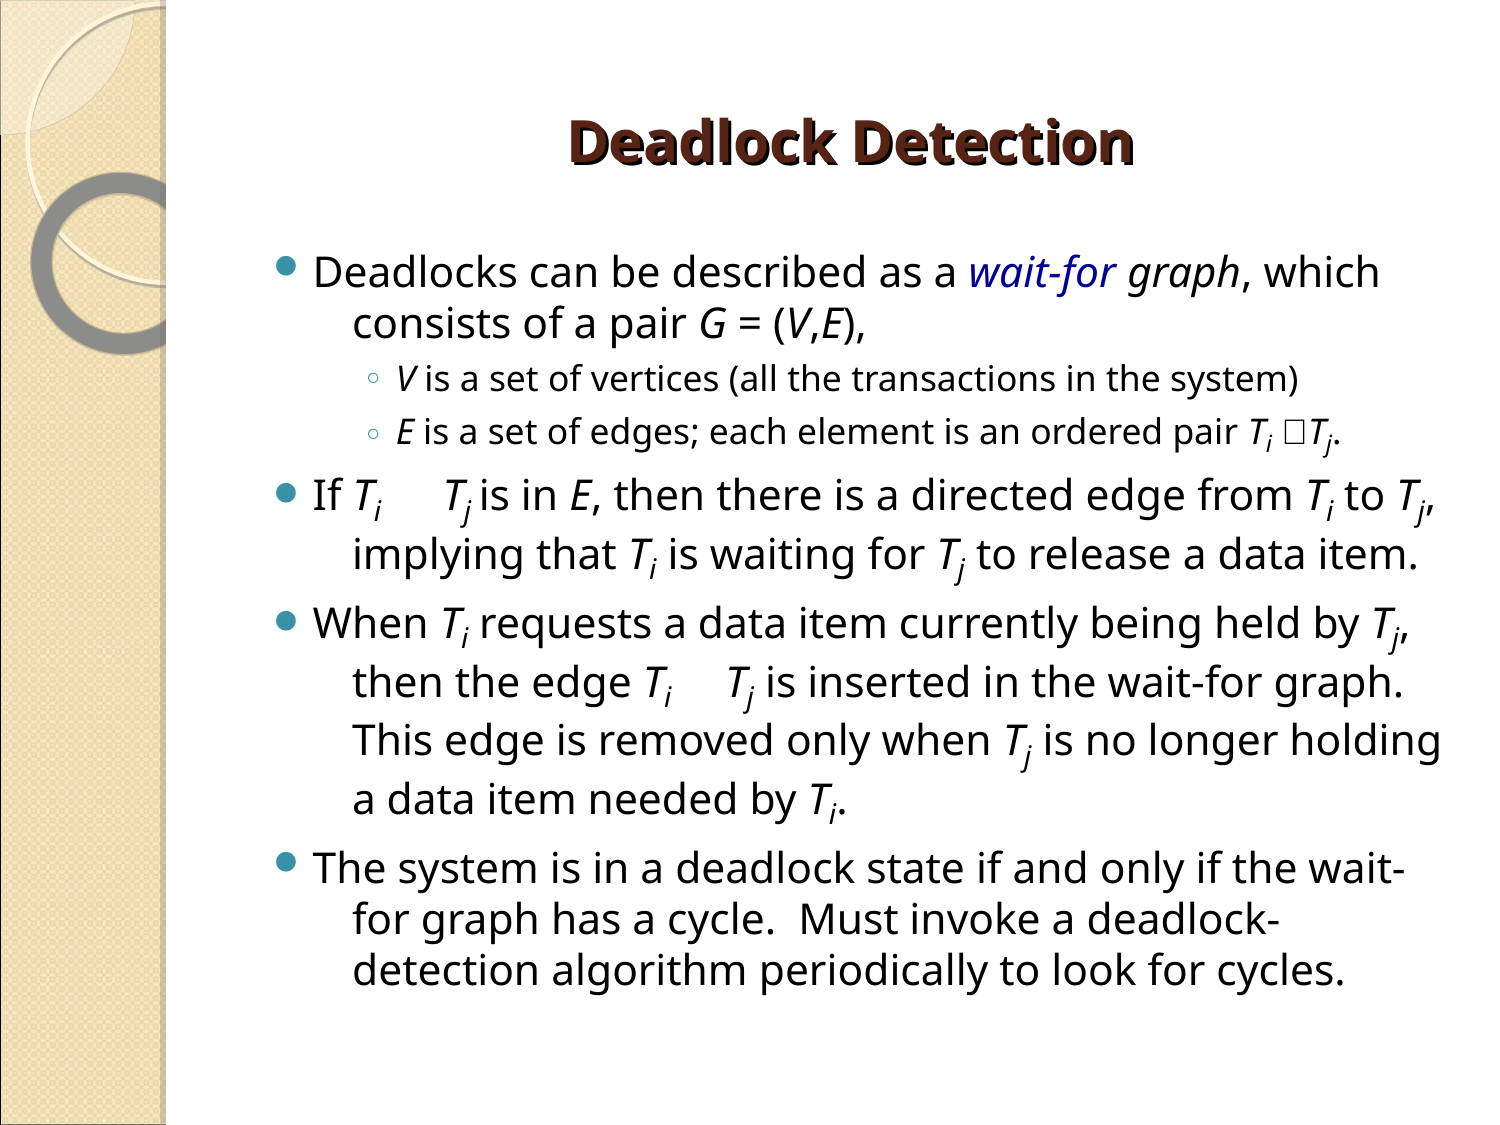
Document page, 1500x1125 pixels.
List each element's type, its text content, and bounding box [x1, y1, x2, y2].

list Deadlocks can be described as a wait-for graph, which consists of a pair G = (V,E), V is a set of vertices (all the transactions in the system) E is a set of edges; each element is an ordered pair Ti Tj. If Ti  Tj is in E, then there is a directed edge from Ti to Tj, implying that Ti is waiting for Tj to release a data item. When Ti requests a data item currently being held by Tj, then the edge Ti  Tj is inserted in the wait-for graph. This edge is removed only when Tj is no longer holding a data item needed by Ti. The system is in a deadlock state if and only if the wait-for graph has a cycle. Must invoke a deadlock-detection algorithm periodically to look for cycles. [235, 237, 1466, 1026]
title Deadlock Detection [235, 45, 1466, 233]
